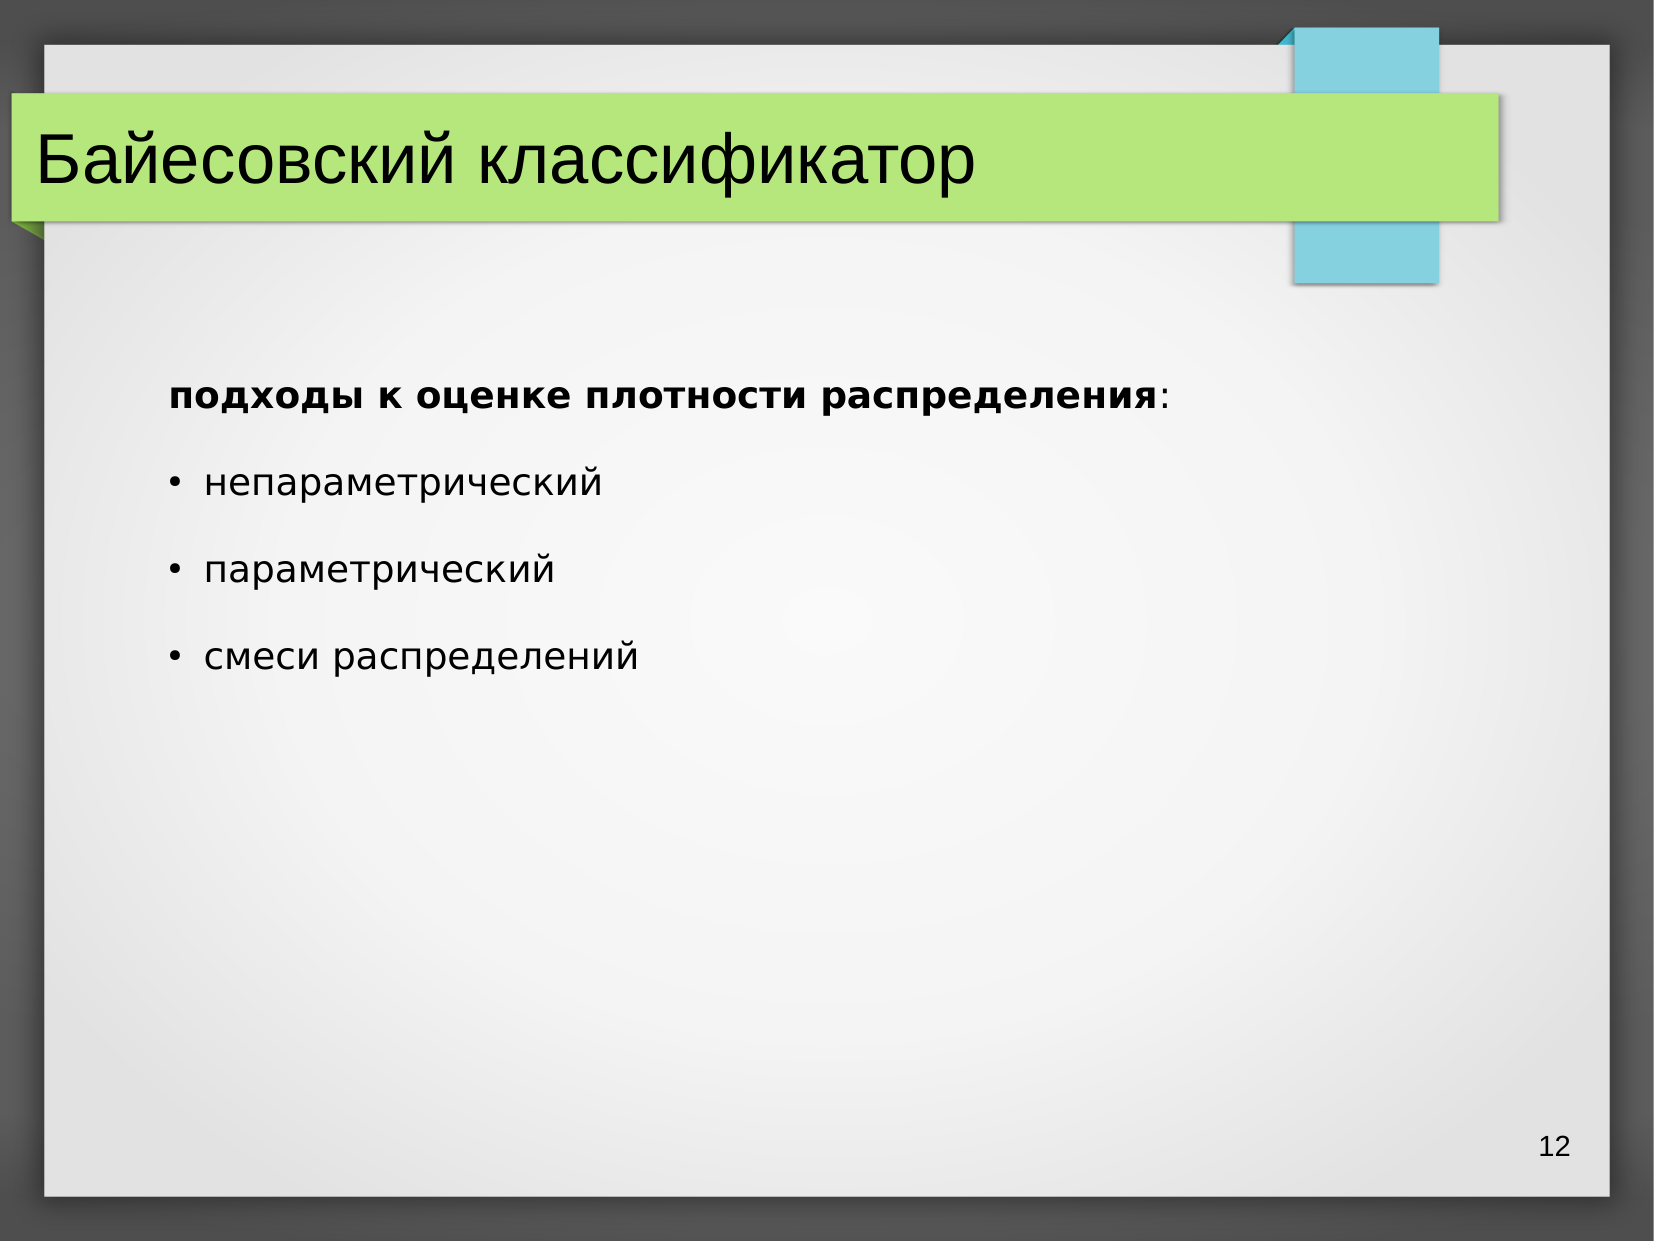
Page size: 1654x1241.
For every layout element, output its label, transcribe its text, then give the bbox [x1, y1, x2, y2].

picture [0, 0, 1654, 1241]
text_box подходы к оценке плотности распределения: непараметрический параметрический смеси распределений [153, 366, 1418, 827]
title Байесовский классификатор [35, 118, 1489, 199]
